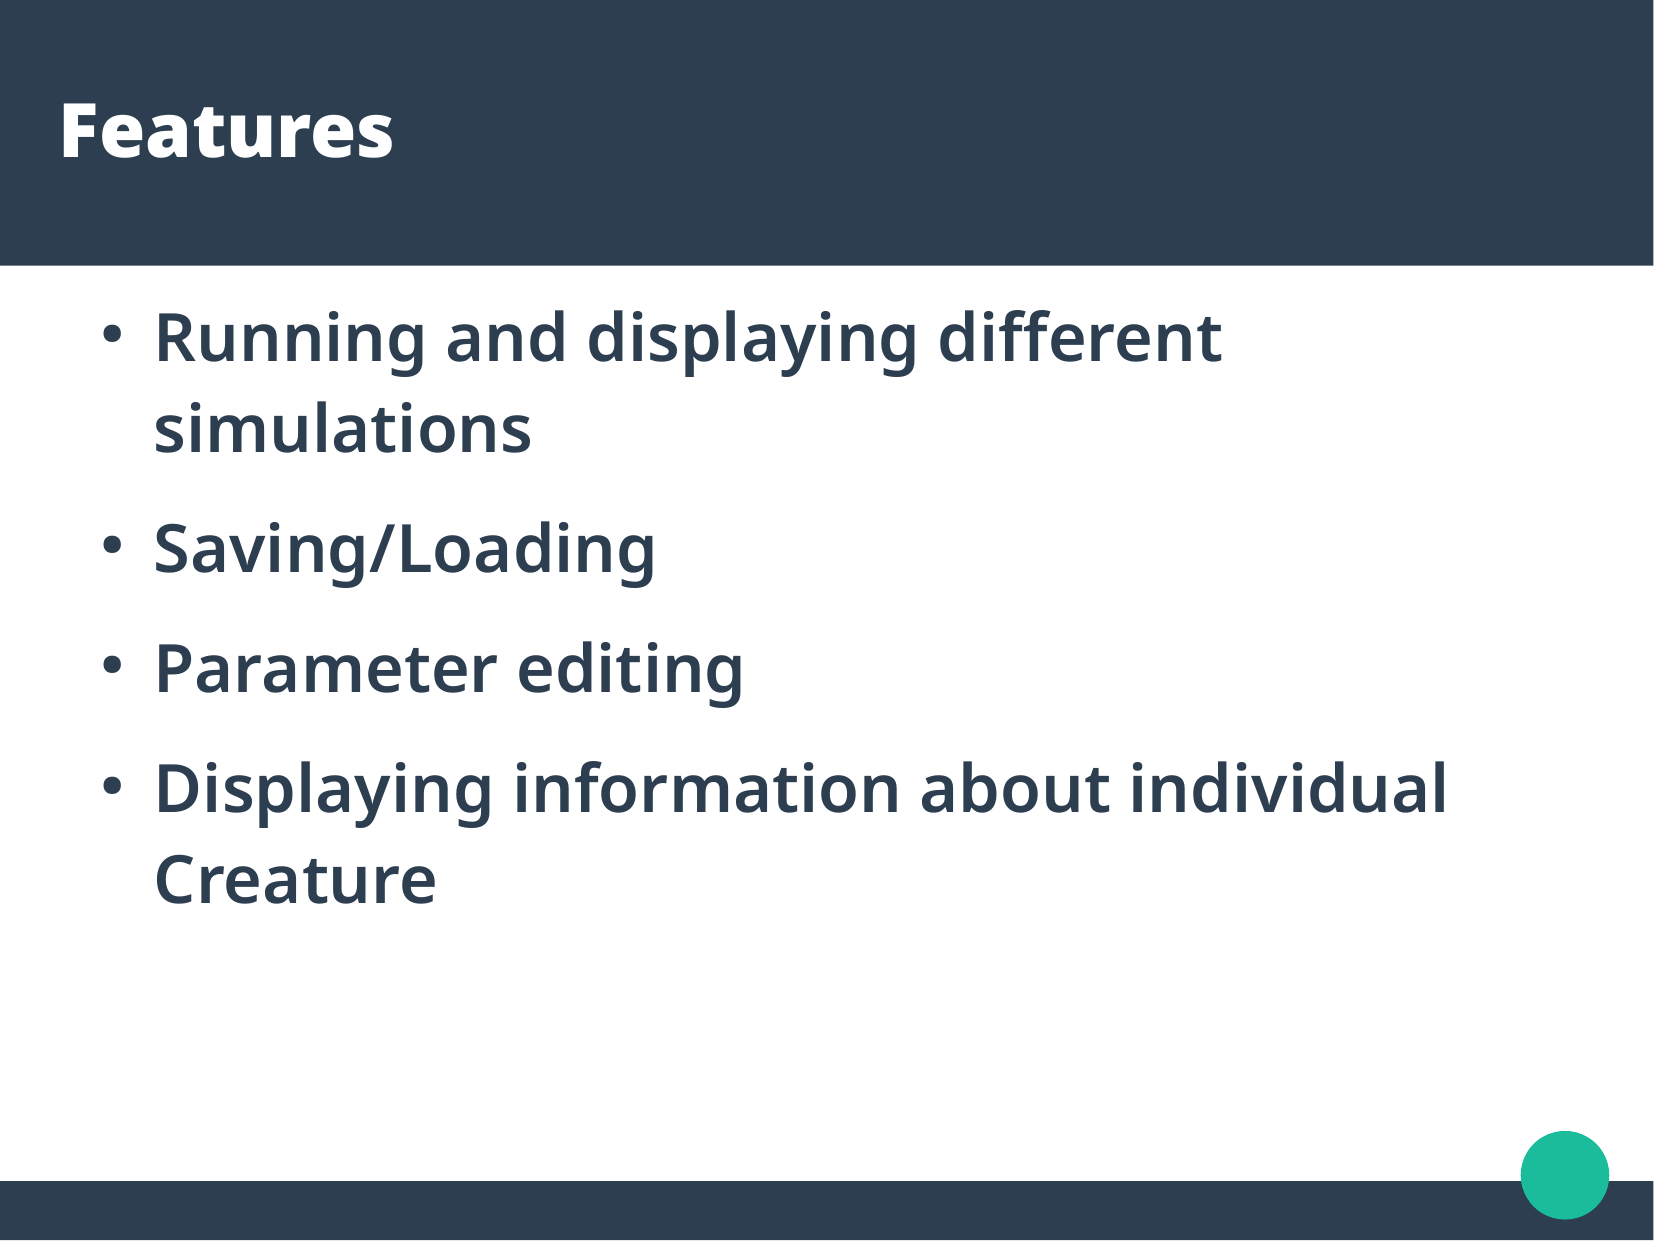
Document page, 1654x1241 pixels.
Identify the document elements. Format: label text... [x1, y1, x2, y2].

list Running and displaying different simulations Saving/Loading Parameter editing Displaying information about individual Creature [82, 290, 1571, 1010]
title Features [59, 49, 1595, 207]
